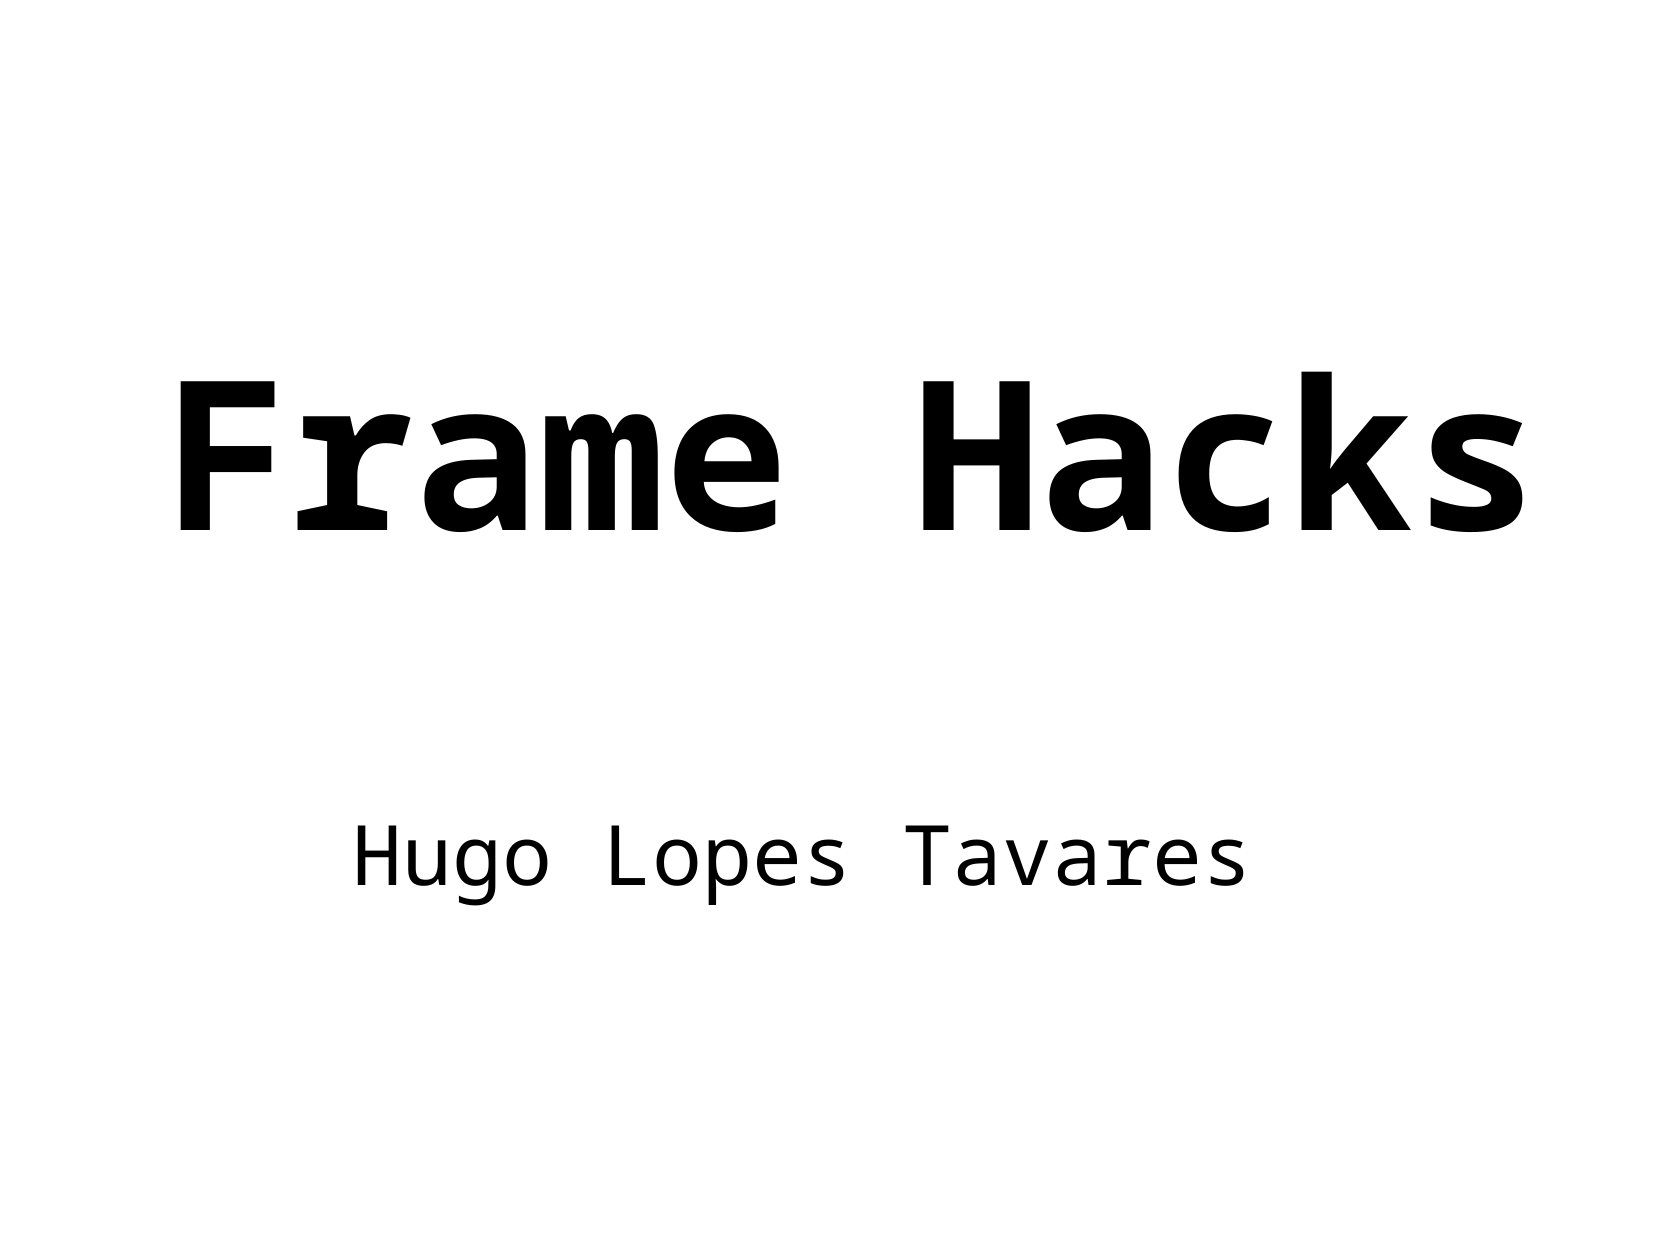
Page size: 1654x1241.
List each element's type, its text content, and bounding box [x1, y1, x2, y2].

text_box Frame Hacks [150, 300, 1558, 562]
text_box Hugo Lopes Tavares [337, 788, 1268, 901]
